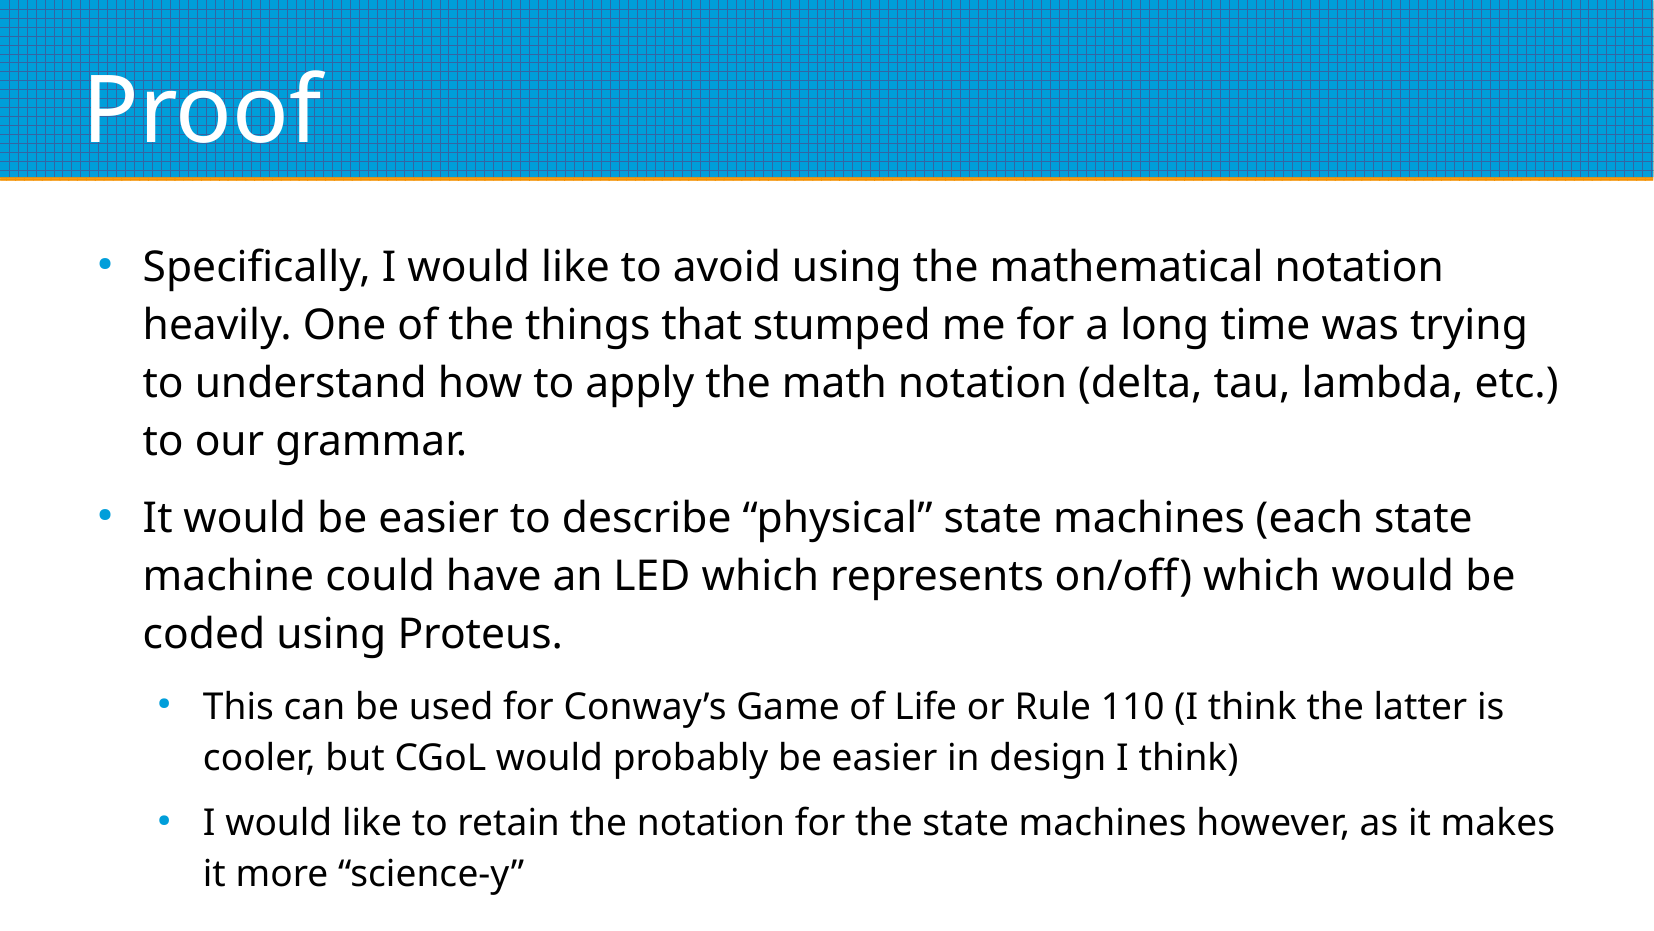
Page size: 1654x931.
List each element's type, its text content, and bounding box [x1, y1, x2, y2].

title Proof [82, 14, 1571, 171]
list Specifically, I would like to avoid using the mathematical notation heavily. One of the things that stumped me for a long time was trying to understand how to apply the math notation (delta, tau, lambda, etc.) to our grammar. It would be easier to describe “physical” state machines (each state machine could have an LED which represents on/off) which would be coded using Proteus. This can be used for Conway’s Game of Life or Rule 110 (I think the latter is cooler, but CGoL would probably be easier in design I think) I would like to retain the notation for the state machines however, as it makes it more “science-y” [82, 236, 1563, 901]
